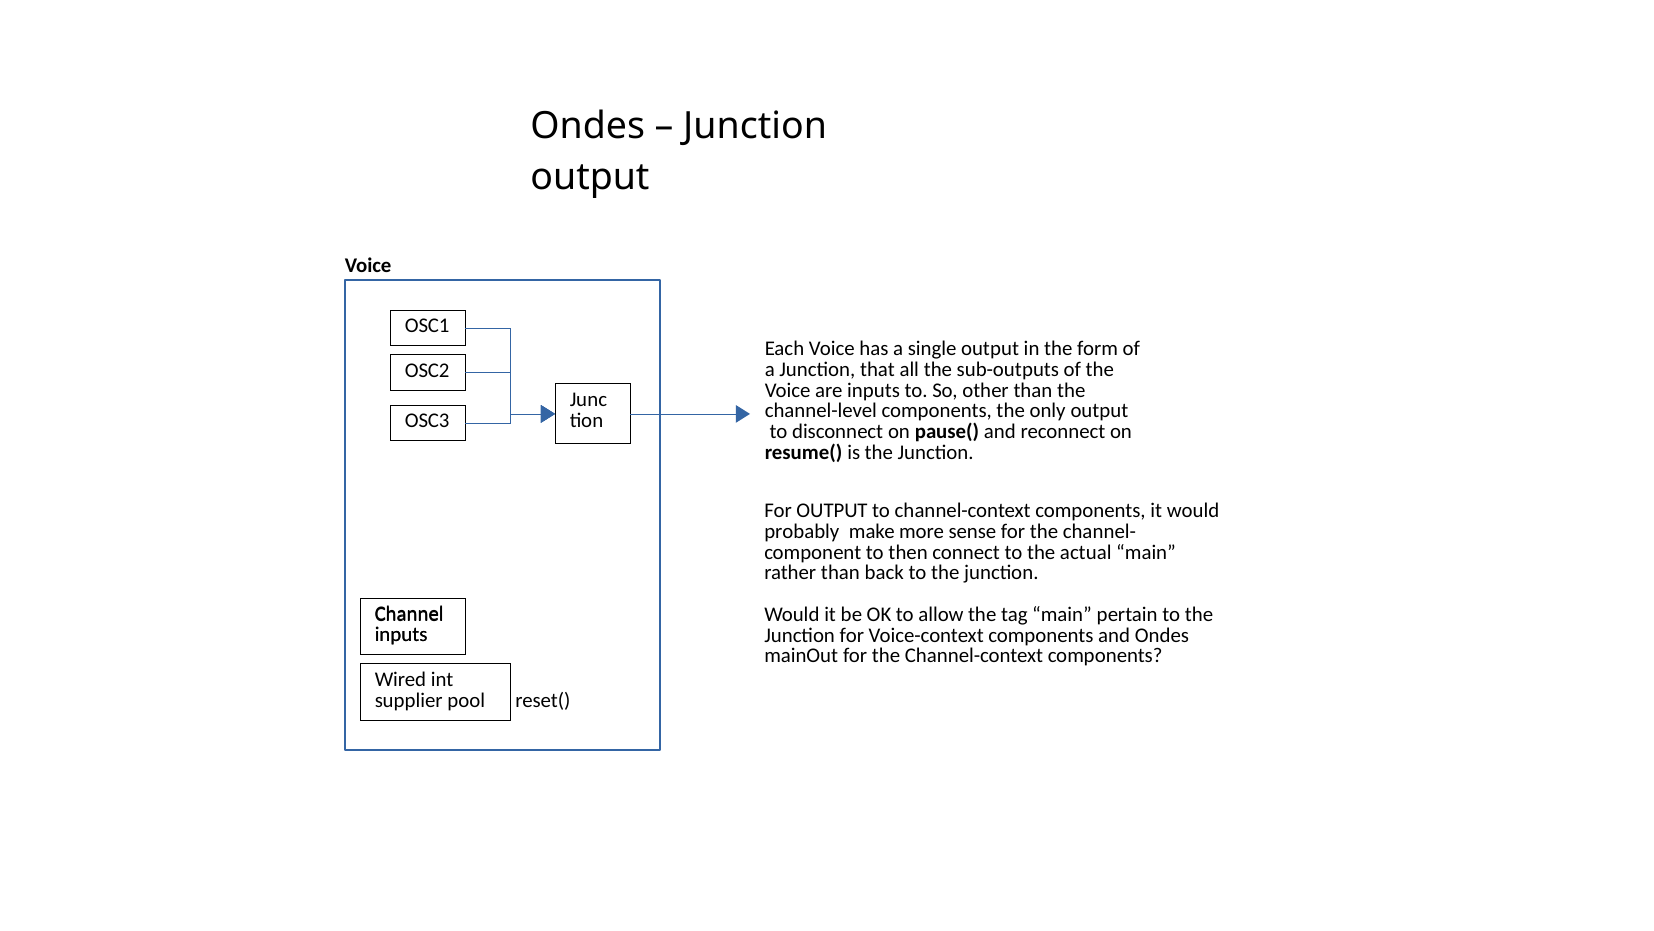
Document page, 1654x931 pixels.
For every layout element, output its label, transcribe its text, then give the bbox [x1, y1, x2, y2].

text_box Voice [346, 281, 451, 286]
text_box OSC2 [390, 354, 466, 391]
text_box OSC3 [390, 405, 466, 441]
text_box Channel inputs [360, 598, 466, 655]
text_box Junction [555, 383, 631, 444]
text_box Wired int supplier pool [360, 663, 511, 721]
text_box Ondes – Junction output [515, 91, 886, 151]
text_box OSC1 [390, 310, 466, 346]
text_box For OUTPUT to channel-context components, it would probably make more sense for the channel-component to then connect to the actual “main” rather than back to the junction. Would it be OK to allow the tag “main” pertain to the Junction for Voice-context components and Ondes mainOut for the Channel-context components? [749, 495, 1246, 676]
text_box reset() [511, 684, 616, 721]
text_box Each Voice has a single output in the form of a Junction, that all the sub-outputs of the Voice are inputs to. So, other than the channel-level components, the only output to disconnect on pause() and reconnect on resume() is the Junction. [750, 332, 1156, 495]
text_box Voice [330, 250, 451, 286]
